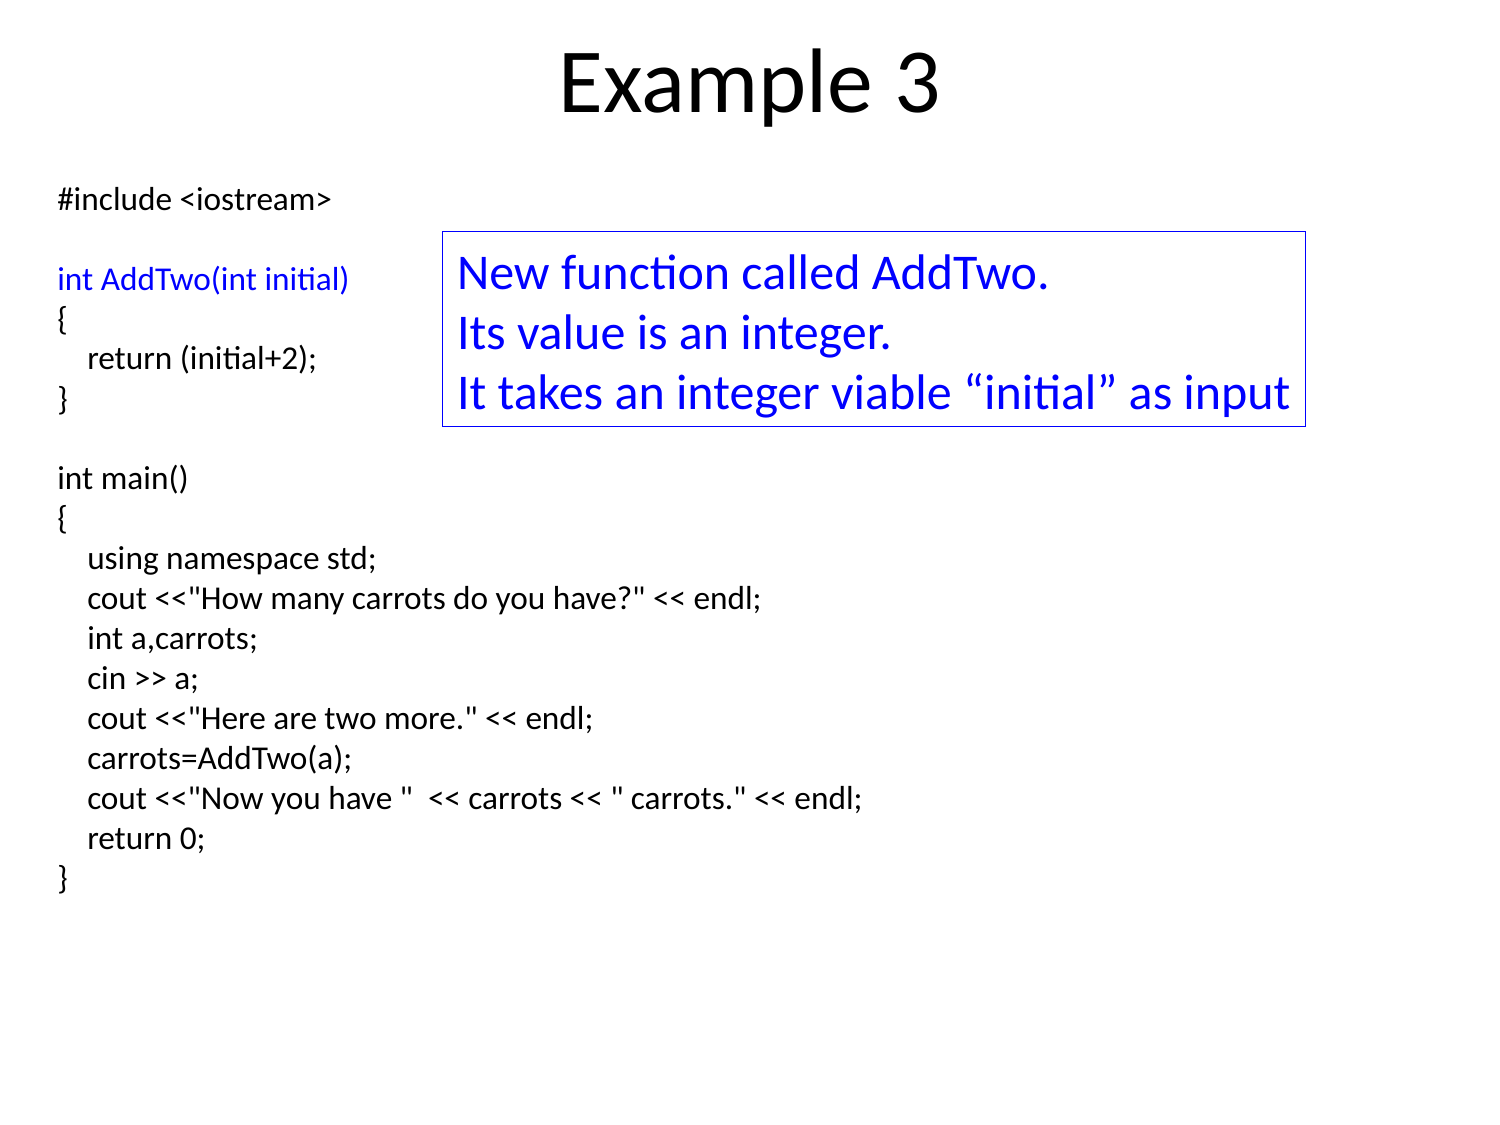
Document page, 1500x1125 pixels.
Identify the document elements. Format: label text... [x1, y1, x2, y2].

title Example 3 [75, 0, 1425, 170]
list #include <iostream> int AddTwo(int initial) { return (initial+2); } int main() { using namespace std; cout <<"How many carrots do you have?" << endl; int a,carrots; cin >> a; cout <<"Here are two more." << endl; carrots=AddTwo(a); cout <<"Now you have " << carrots << " carrots." << endl; return 0; } [42, 169, 1393, 912]
text_box New function called AddTwo. Its value is an integer. It takes an integer viable “initial” as input [442, 231, 1306, 427]
